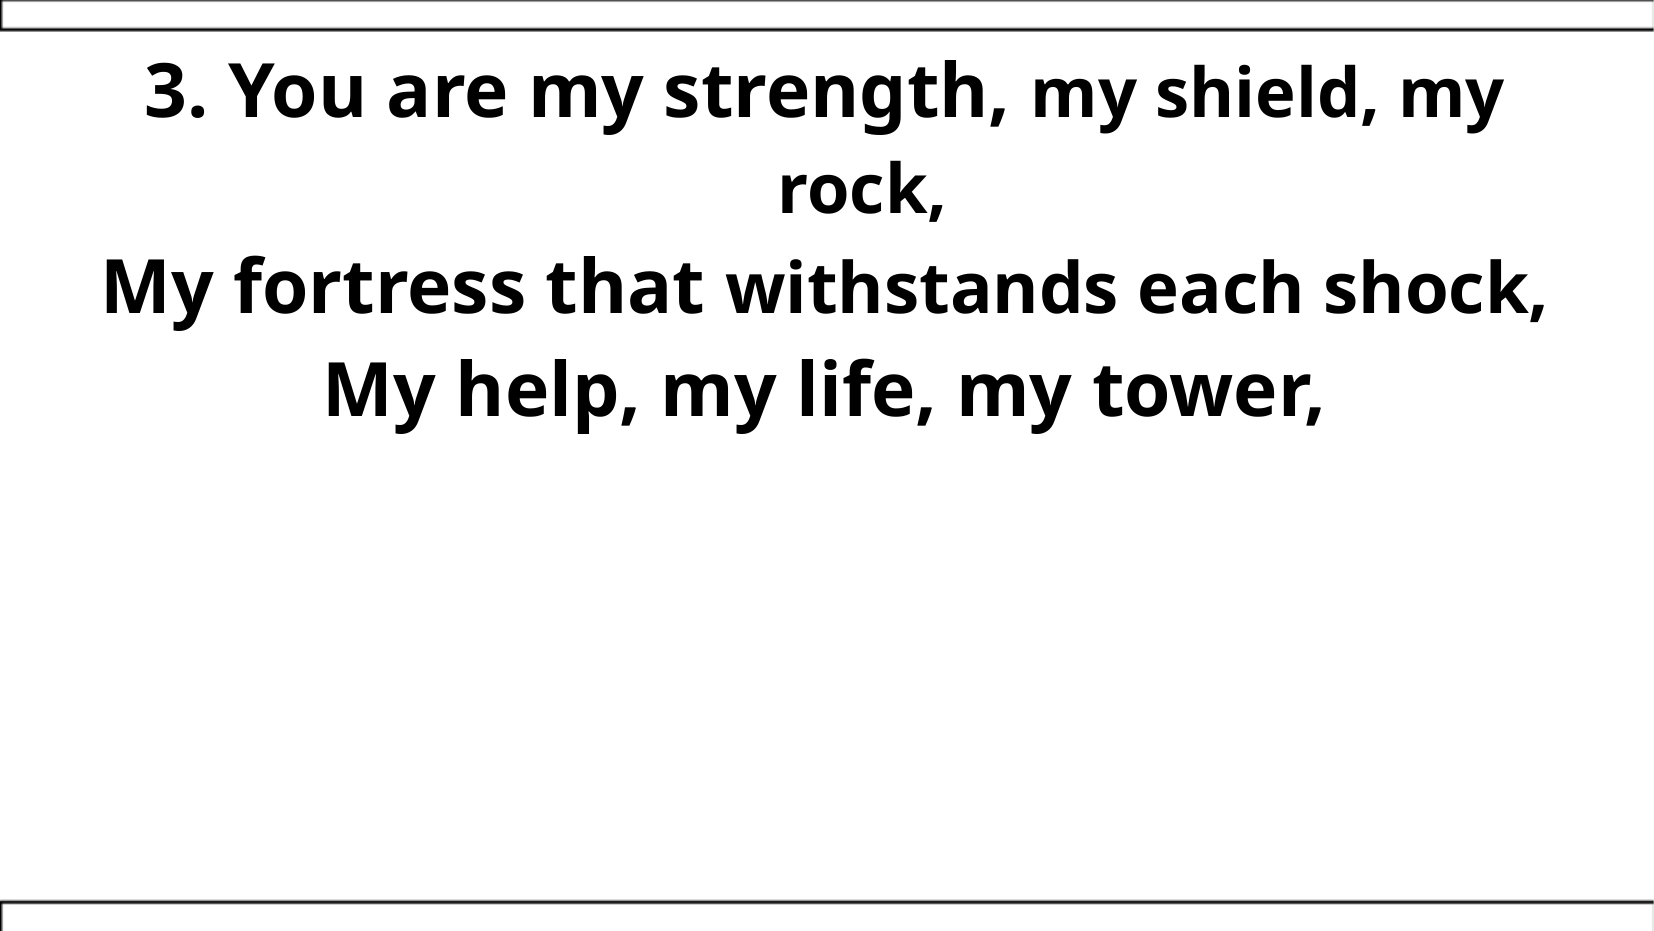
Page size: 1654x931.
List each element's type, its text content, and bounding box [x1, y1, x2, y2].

text_box 3. You are my strength, my shield, my rock, My fortress that withstands each shock, My help, my life, my tower, [75, 30, 1576, 361]
picture [0, 0, 1654, 931]
